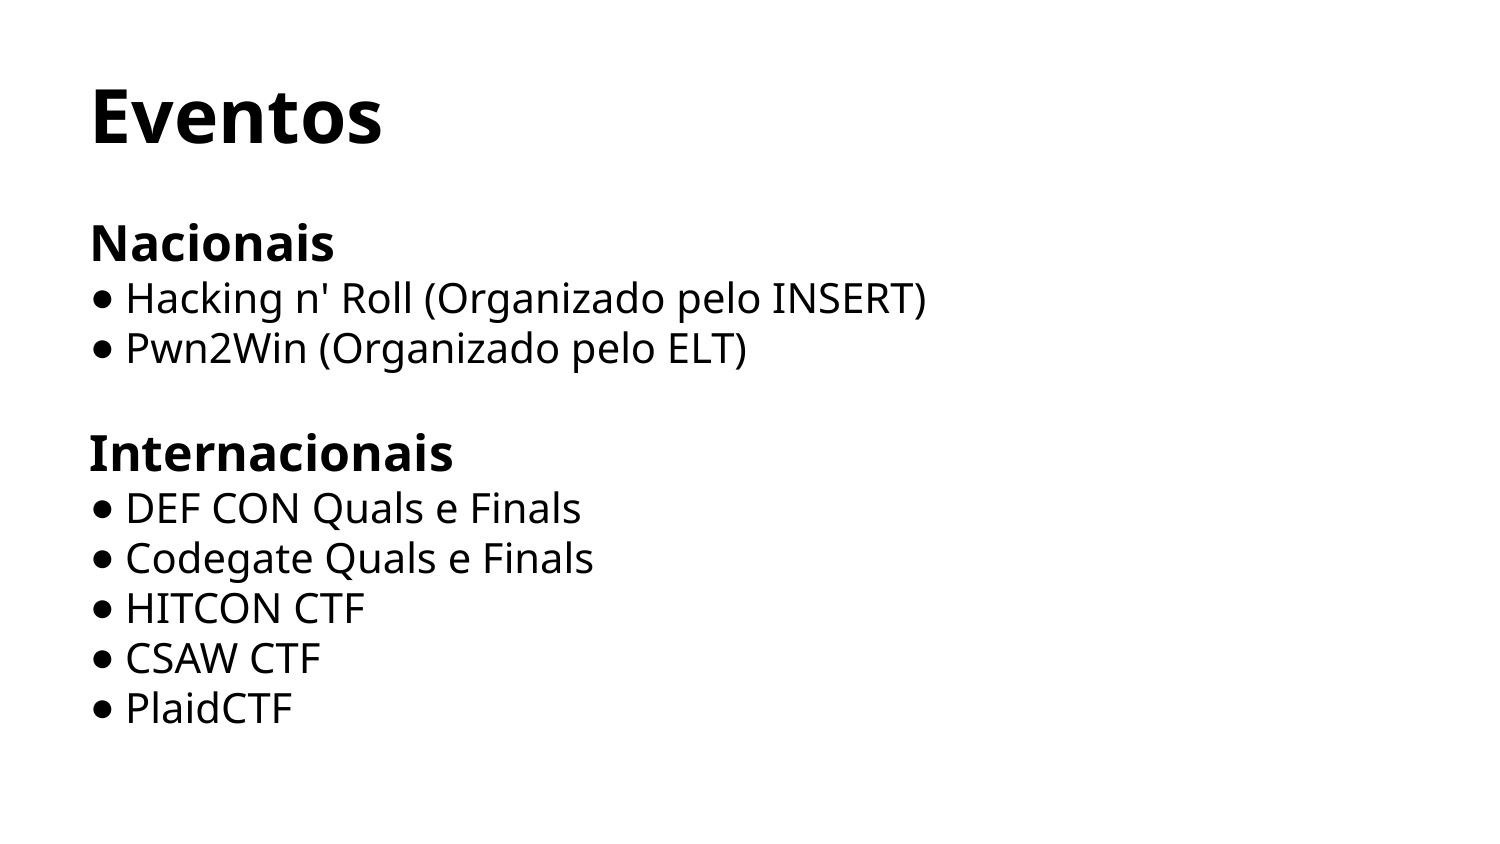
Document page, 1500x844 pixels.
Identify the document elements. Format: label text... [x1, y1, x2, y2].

text_box Nacionais Hacking n' Roll (Organizado pelo INSERT) Pwn2Win (Organizado pelo ELT) Internacionais DEF CON Quals e Finals Codegate Quals e Finals HITCON CTF CSAW CTF PlaidCTF [75, 196, 1425, 808]
text_box Eventos [75, 33, 1425, 174]
